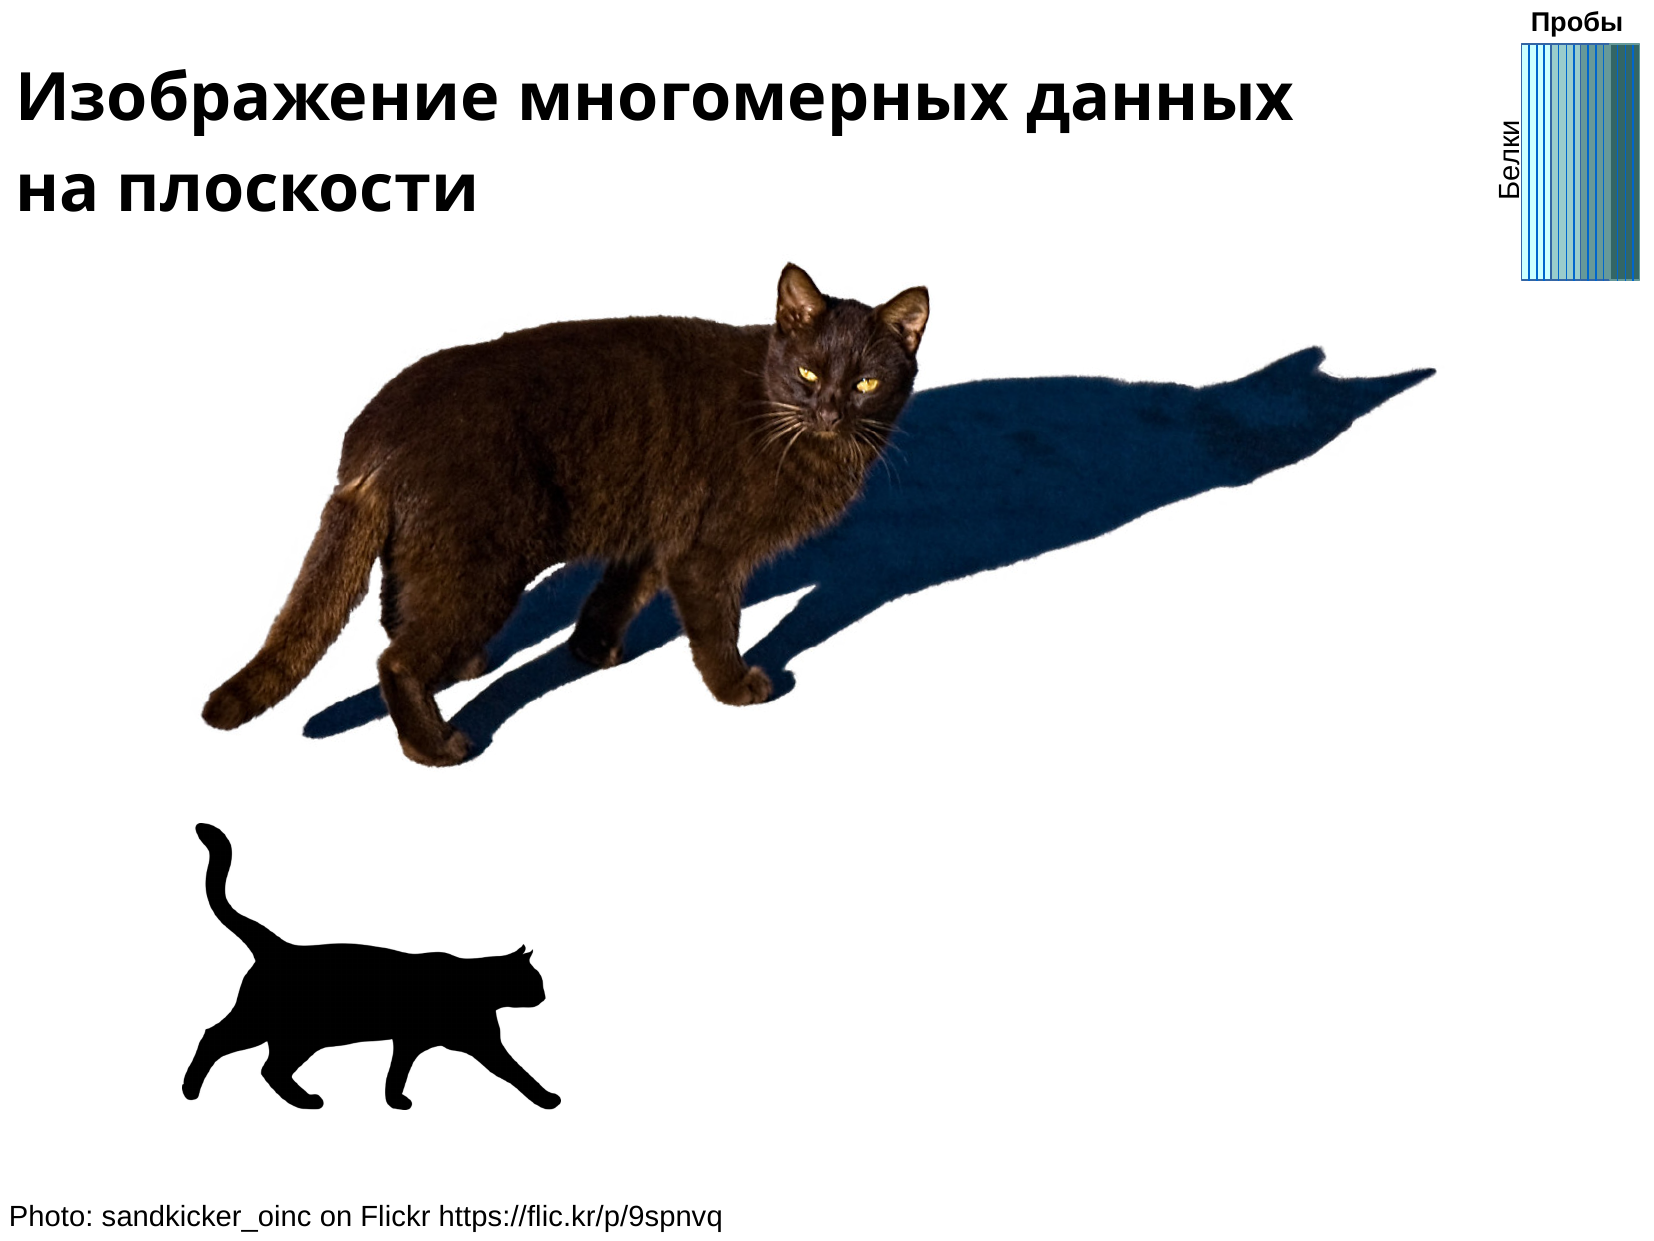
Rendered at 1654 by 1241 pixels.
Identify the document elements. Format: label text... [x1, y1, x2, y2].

text_box [1634, 44, 1640, 281]
text_box [1618, 44, 1625, 281]
text_box [1604, 44, 1617, 281]
text_box [1575, 44, 1588, 281]
text_box [1589, 44, 1596, 281]
text_box [1559, 44, 1566, 281]
title Изображение многомерных данных на плоскости [15, 19, 1521, 260]
text_box [1545, 44, 1558, 281]
text_box [1626, 44, 1633, 281]
text_box [1530, 44, 1537, 281]
text_box [1521, 44, 1529, 281]
text_box [1538, 44, 1544, 281]
text_box Пробы [1516, 0, 1652, 48]
text_box Photo: sandkicker_oinc on Flickr https://flic.kr/p/9spnvq [0, 1192, 739, 1241]
text_box [1597, 44, 1603, 281]
text_box Белки [1485, 97, 1521, 216]
text_box [1567, 44, 1574, 281]
picture [185, 260, 1459, 918]
picture [182, 823, 561, 1111]
